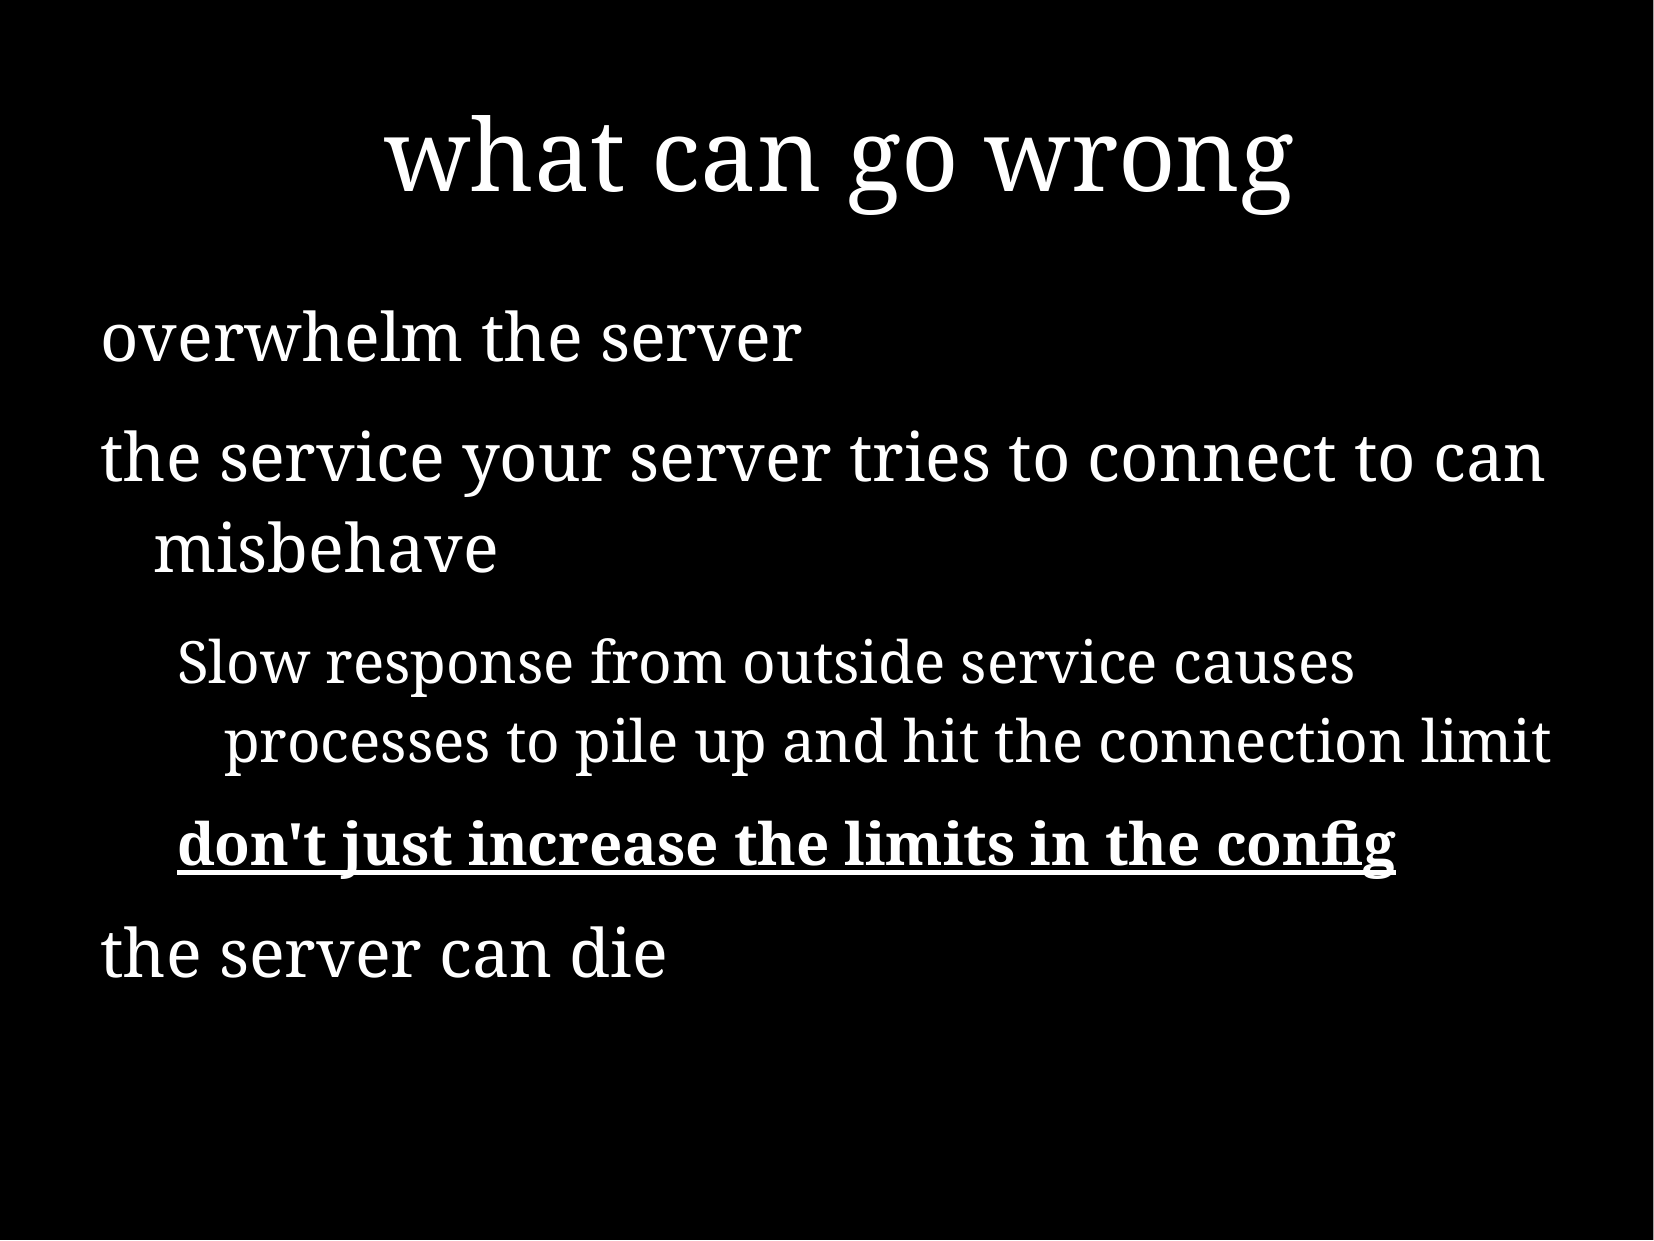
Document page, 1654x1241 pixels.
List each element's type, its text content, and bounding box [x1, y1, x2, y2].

title what can go wrong [82, 49, 1571, 257]
list overwhelm the server the service your server tries to connect to can misbehave Slow response from outside service causes processes to pile up and hit the connection limit don't just increase the limits in the config the server can die [82, 290, 1571, 1094]
